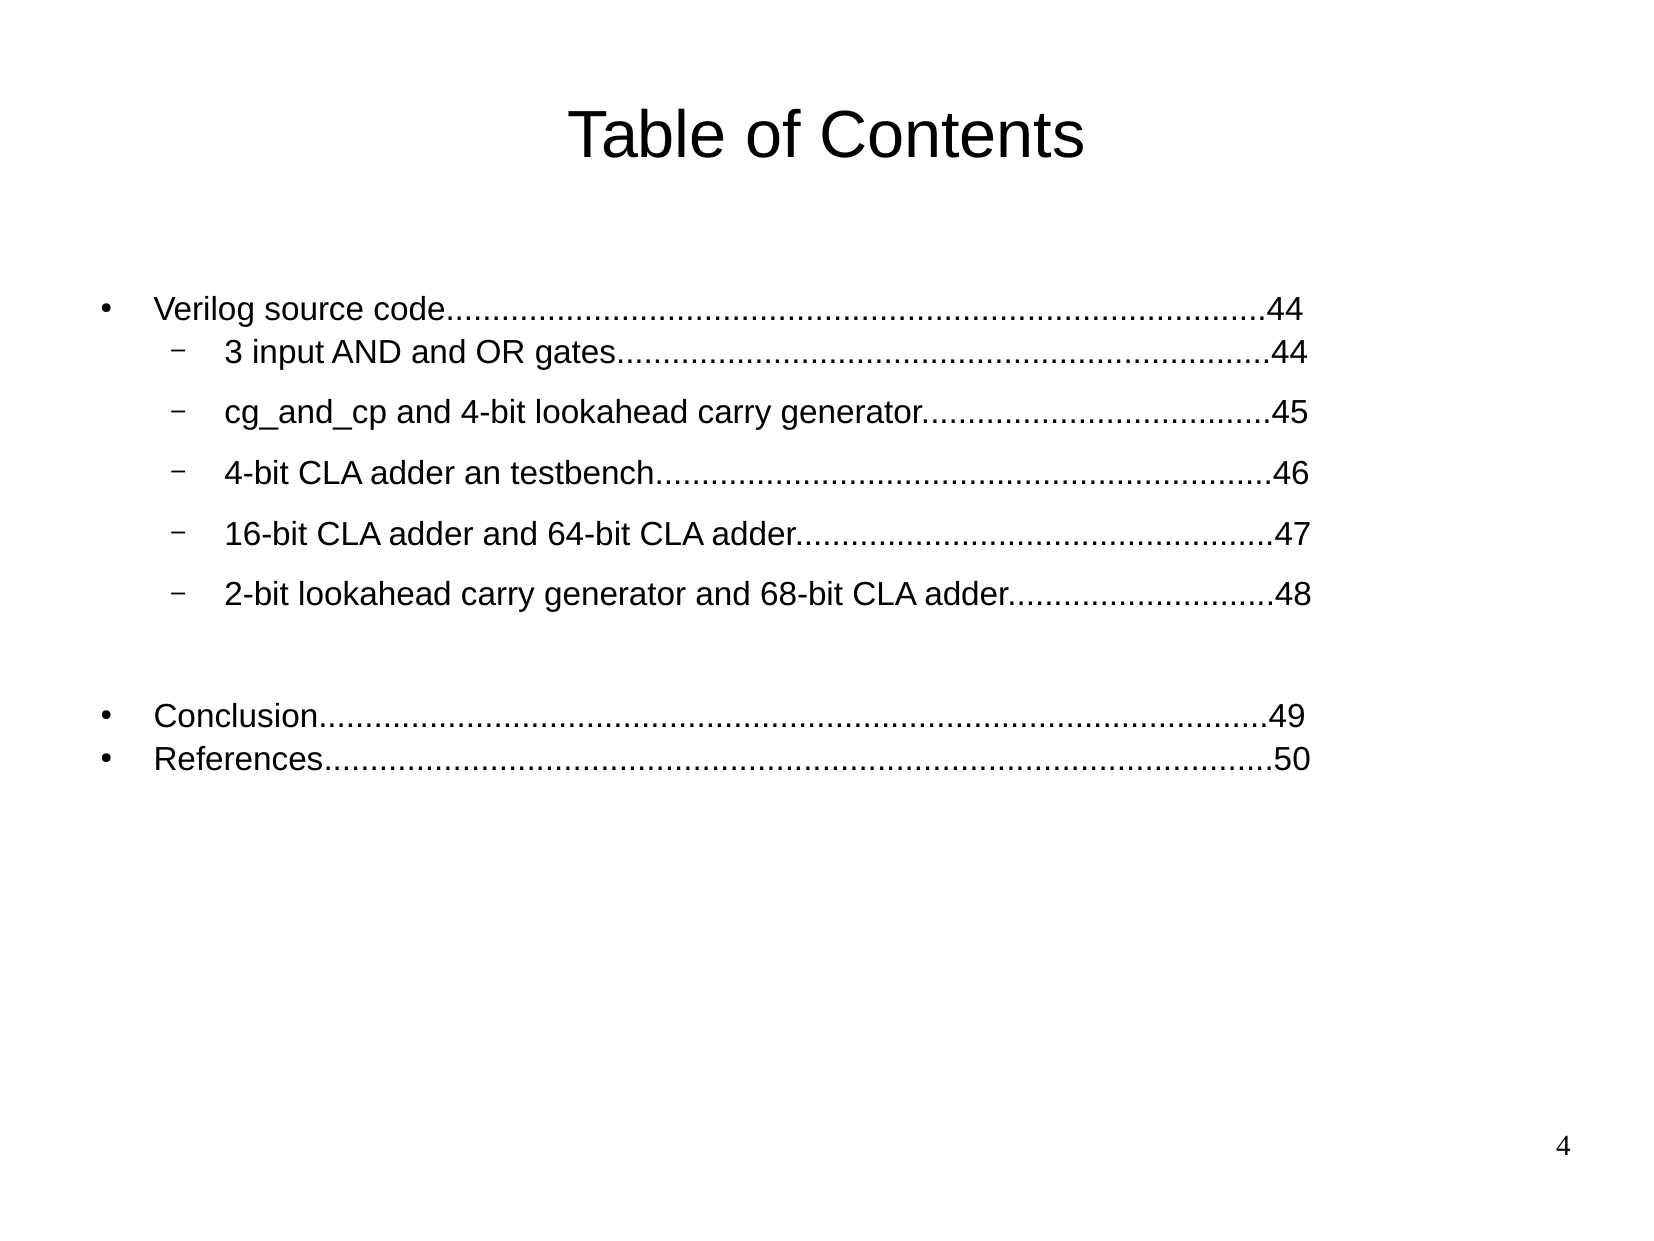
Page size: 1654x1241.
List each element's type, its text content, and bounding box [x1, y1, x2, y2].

title Table of Contents [82, 49, 1571, 219]
list Verilog source code.........................................................................................44 3 input AND and OR gates.......................................................................44 cg_and_cp and 4-bit lookahead carry generator......................................45 4-bit CLA adder an testbench...................................................................46 16-bit CLA adder and 64-bit CLA adder....................................................47 2-bit lookahead carry generator and 68-bit CLA adder.............................48 Conclusion.......................................................................................................49 References.......................................................................................................50 [82, 290, 1571, 1010]
